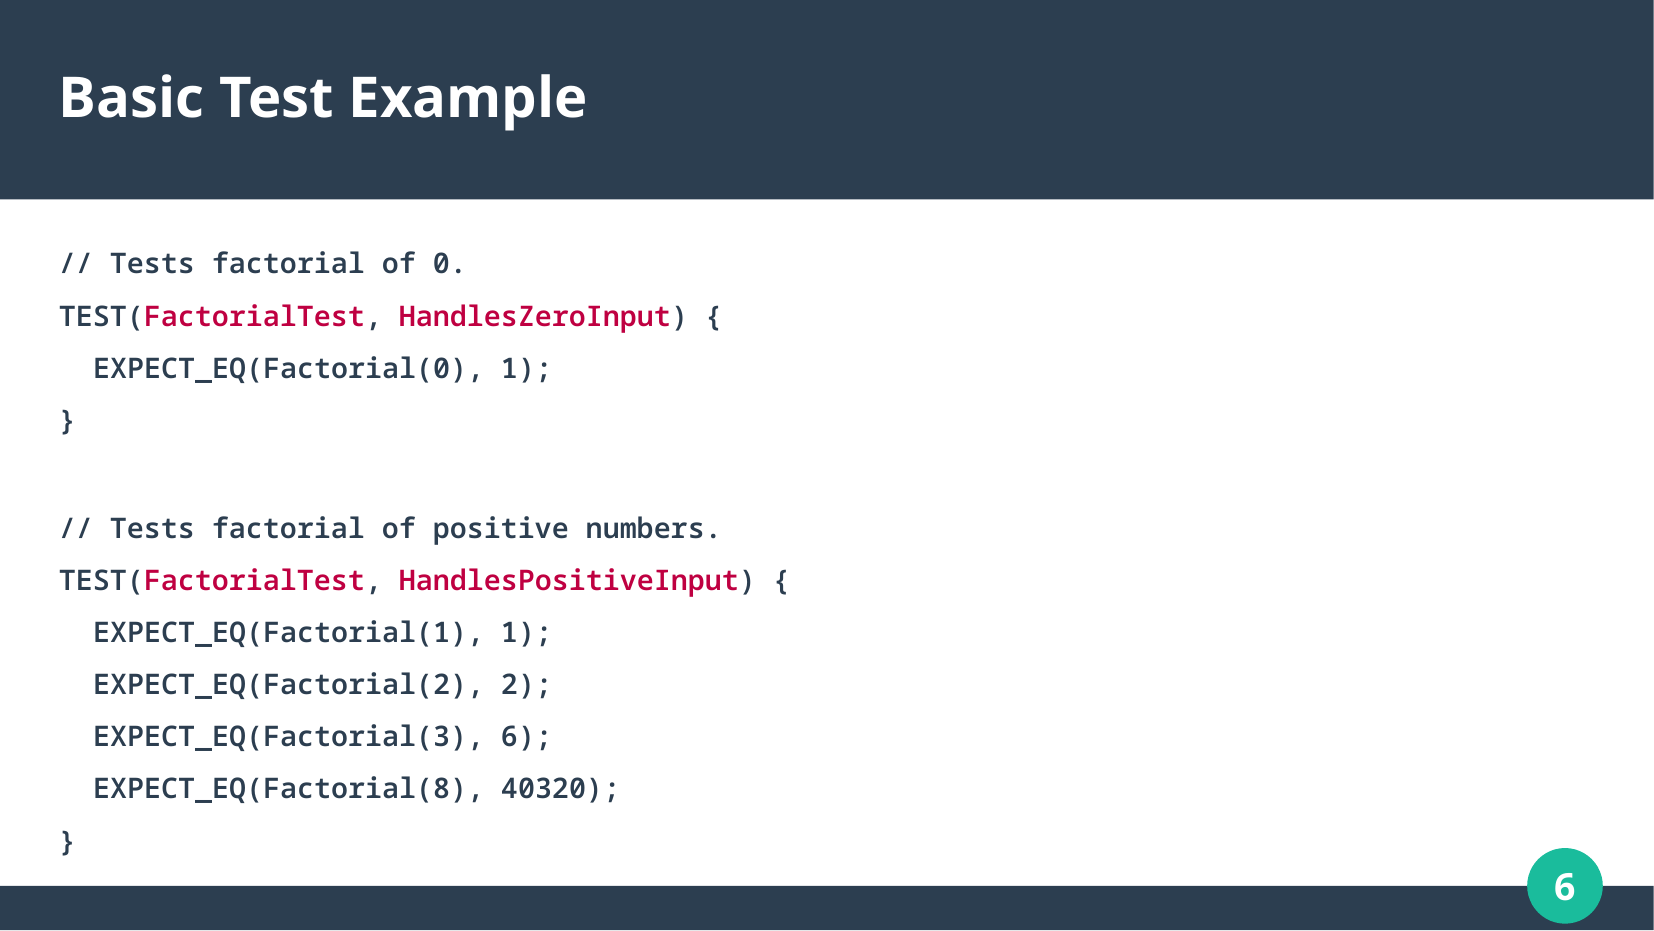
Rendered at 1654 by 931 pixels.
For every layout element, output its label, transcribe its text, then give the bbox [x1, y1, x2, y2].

list // Tests factorial of 0. TEST(FactorialTest, HandlesZeroInput) { EXPECT_EQ(Factorial(0), 1); } // Tests factorial of positive numbers. TEST(FactorialTest, HandlesPositiveInput) { EXPECT_EQ(Factorial(1), 1); EXPECT_EQ(Factorial(2), 2); EXPECT_EQ(Factorial(3), 6); EXPECT_EQ(Factorial(8), 40320); } [59, 243, 1595, 864]
title Basic Test Example [59, 37, 1595, 155]
